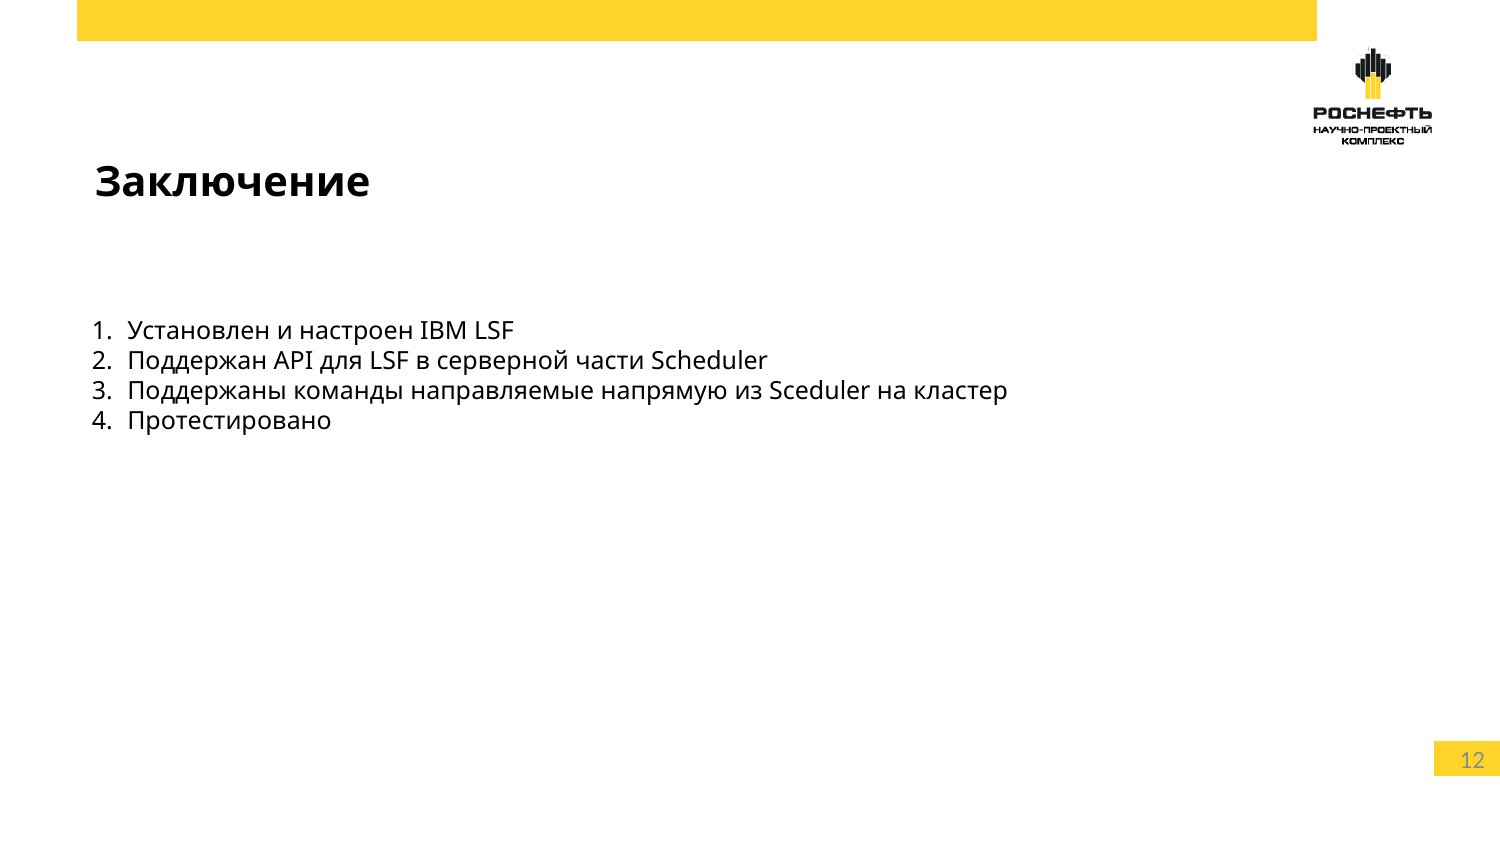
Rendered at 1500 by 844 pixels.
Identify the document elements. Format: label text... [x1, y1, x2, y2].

text_box Заключение [79, 147, 999, 264]
text_box Установлен и настроен IBM LSF Поддержан API для LSF в серверной части Scheduler Поддержаны команды направляемые напрямую из Sceduler на кластер Протестировано [76, 306, 1426, 502]
picture [1269, 0, 1500, 236]
